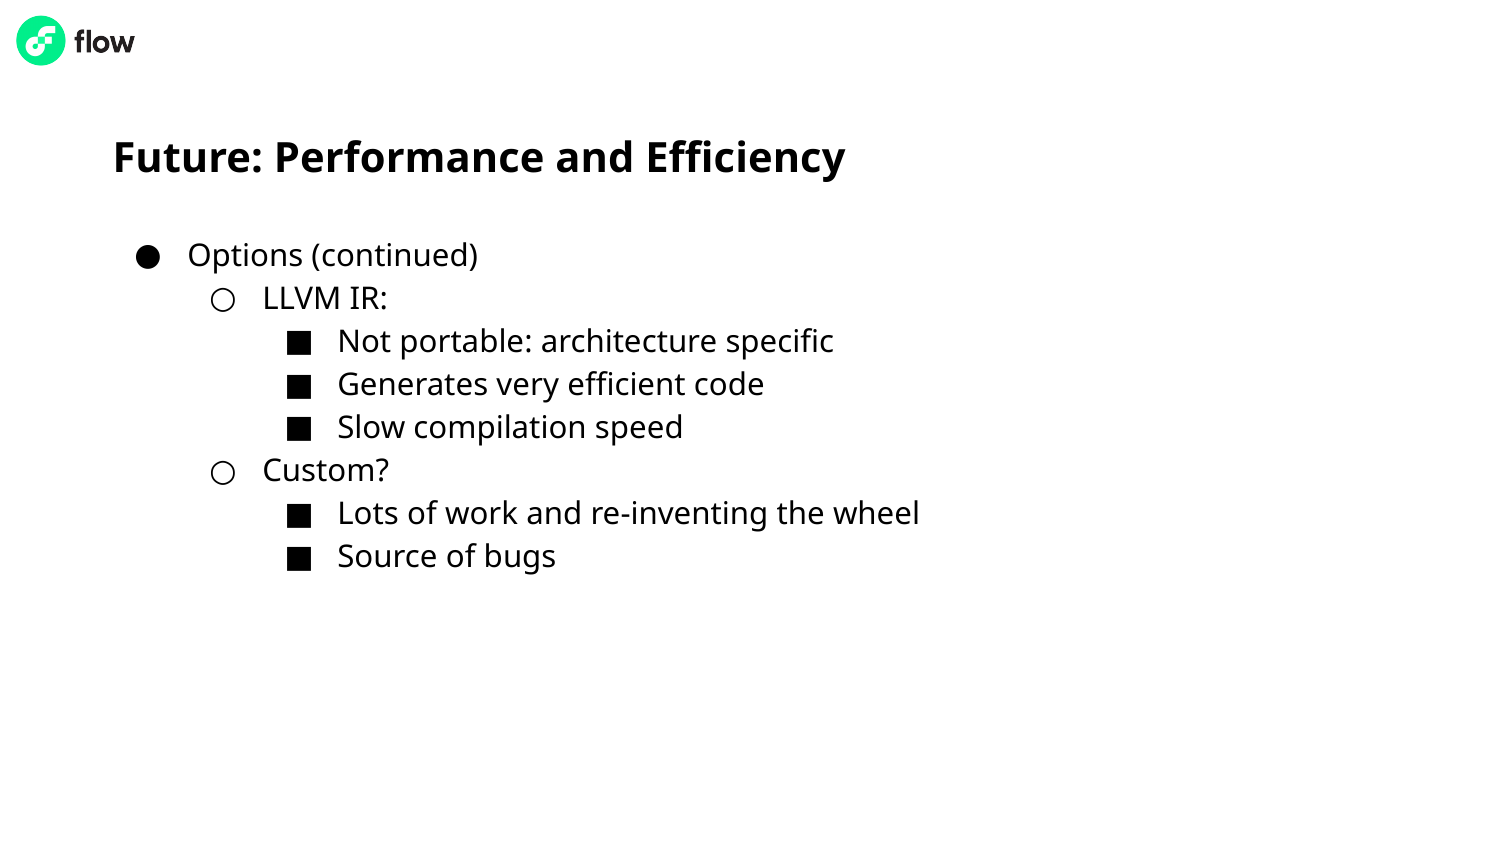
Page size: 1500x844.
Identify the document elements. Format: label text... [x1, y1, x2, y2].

picture [14, 14, 137, 67]
text_box Options (continued) LLVM IR: Not portable: architecture specific Generates very efficient code Slow compilation speed Custom? Lots of work and re-inventing the wheel Source of bugs [97, 214, 1409, 777]
text_box Future: Performance and Efficiency [97, 115, 1156, 197]
